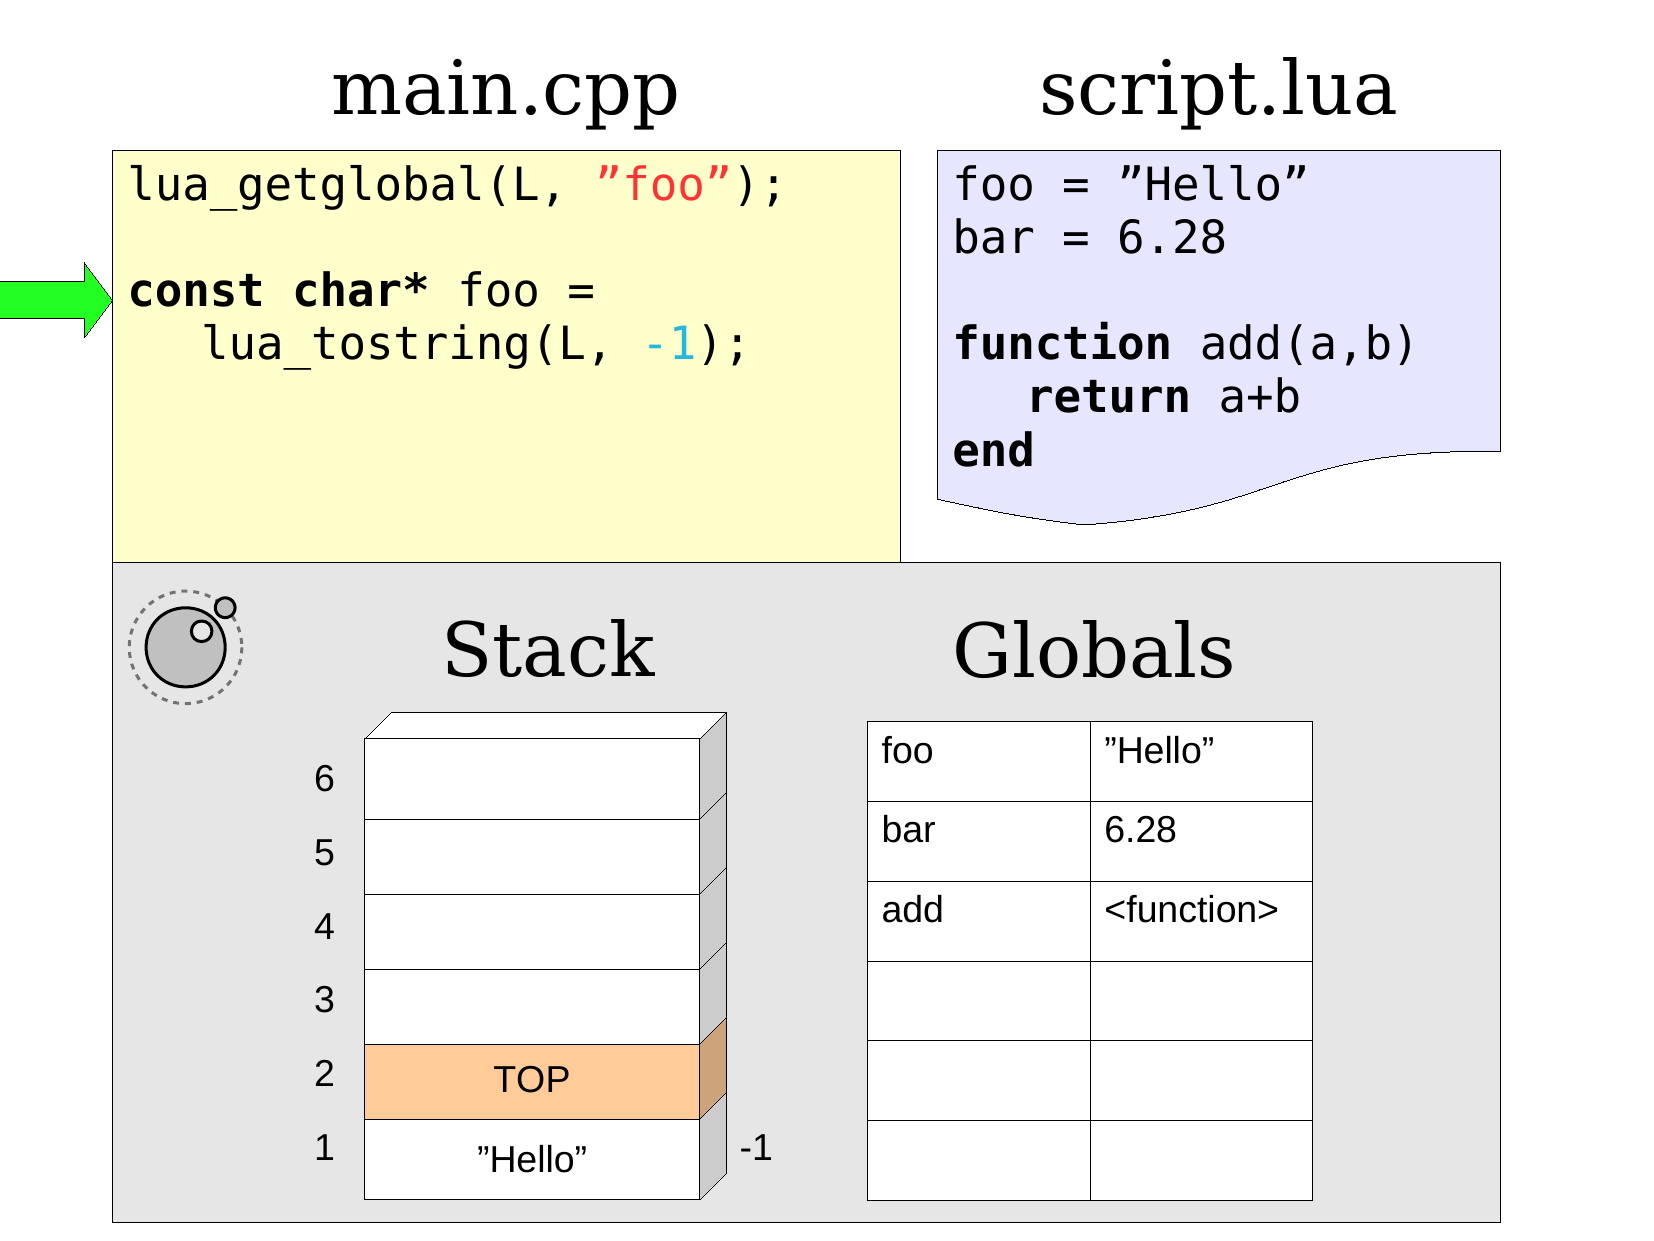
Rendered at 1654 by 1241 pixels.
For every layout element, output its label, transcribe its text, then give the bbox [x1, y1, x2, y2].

text_box lua_getglobal(L, ”foo”); const char* foo = lua_tostring(L, -1); [112, 150, 901, 563]
table_header foo [868, 722, 1090, 801]
text_box [0, 262, 113, 338]
table_cell [727, 1046, 787, 1118]
text_box script.lua [937, 37, 1501, 140]
table_cell 2 [300, 1046, 364, 1118]
table_cell [727, 898, 787, 971]
table_cell 1 [300, 1119, 364, 1192]
table_header [727, 751, 787, 824]
table_cell [1091, 962, 1312, 1040]
table_cell [868, 1041, 1090, 1120]
table_cell <function> [1091, 882, 1312, 961]
table_cell [868, 962, 1090, 1040]
text_box TOP [364, 1045, 699, 1120]
text_box Globals [937, 600, 1252, 713]
table_cell add [868, 882, 1090, 961]
text_box foo = ”Hello” bar = 6.28 function add(a,b) return a+b end [937, 150, 1501, 525]
table_cell [868, 1121, 1090, 1200]
table_cell 6.28 [1091, 802, 1312, 881]
table_header 6 [300, 751, 364, 824]
table_cell 3 [300, 972, 364, 1045]
table_cell 4 [300, 898, 364, 971]
text_box ”Hello” [364, 1120, 699, 1200]
table_cell [727, 972, 787, 1045]
table_header ”Hello” [1091, 722, 1312, 801]
table_cell 5 [300, 825, 364, 897]
text_box [112, 562, 1501, 1223]
table_cell -1 [709, 1119, 787, 1192]
table_cell [727, 825, 787, 897]
table_cell [1091, 1041, 1312, 1120]
table_cell [1091, 1121, 1312, 1200]
text_box Stack [426, 599, 670, 702]
table_cell bar [868, 802, 1090, 881]
text_box main.cpp [112, 37, 901, 140]
